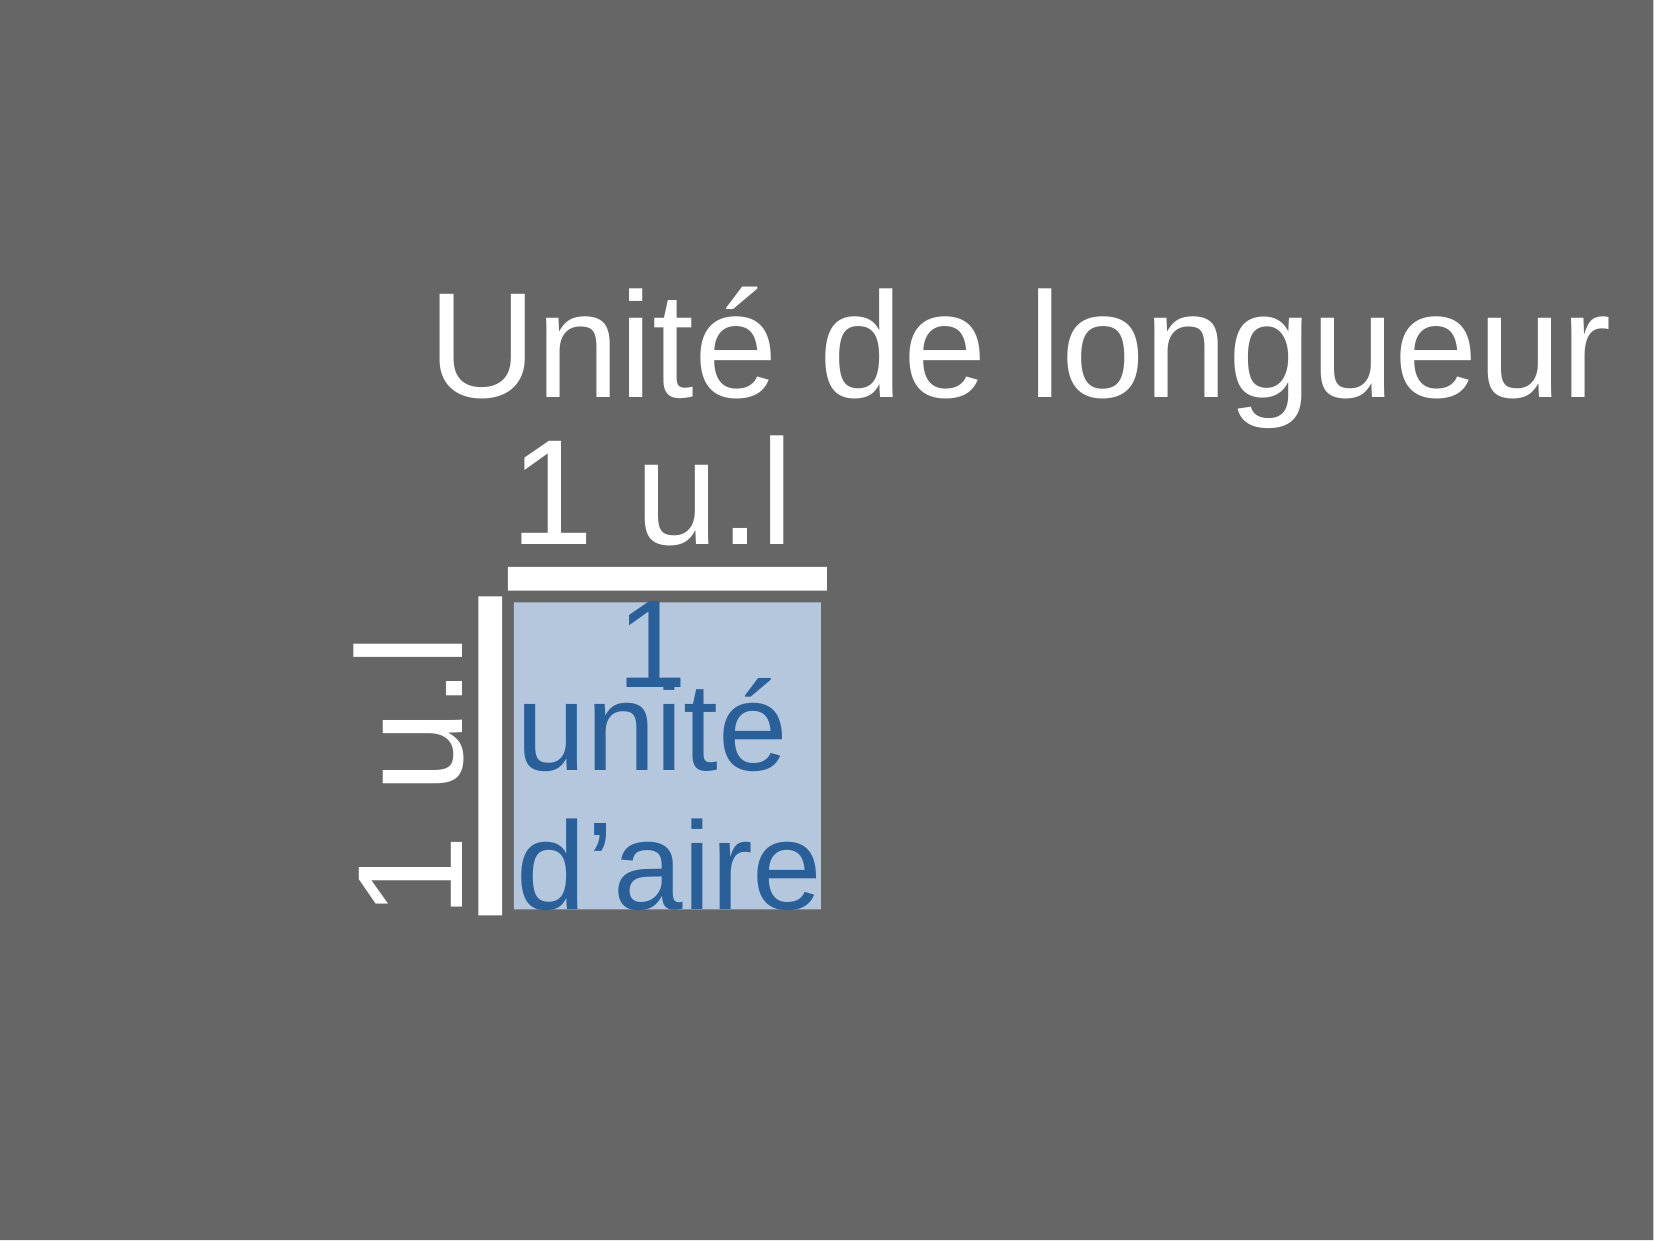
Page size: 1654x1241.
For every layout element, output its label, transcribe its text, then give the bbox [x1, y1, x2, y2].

text_box 1 u.l [318, 437, 520, 934]
text_box [0, 0, 1654, 1241]
text_box 1 u.l [520, 591, 602, 603]
text_box 1 u.l [520, 438, 993, 566]
text_box 1 [602, 566, 1099, 768]
text_box Unité de longueur [413, 254, 1642, 438]
text_box unité d’aire [502, 649, 999, 1051]
